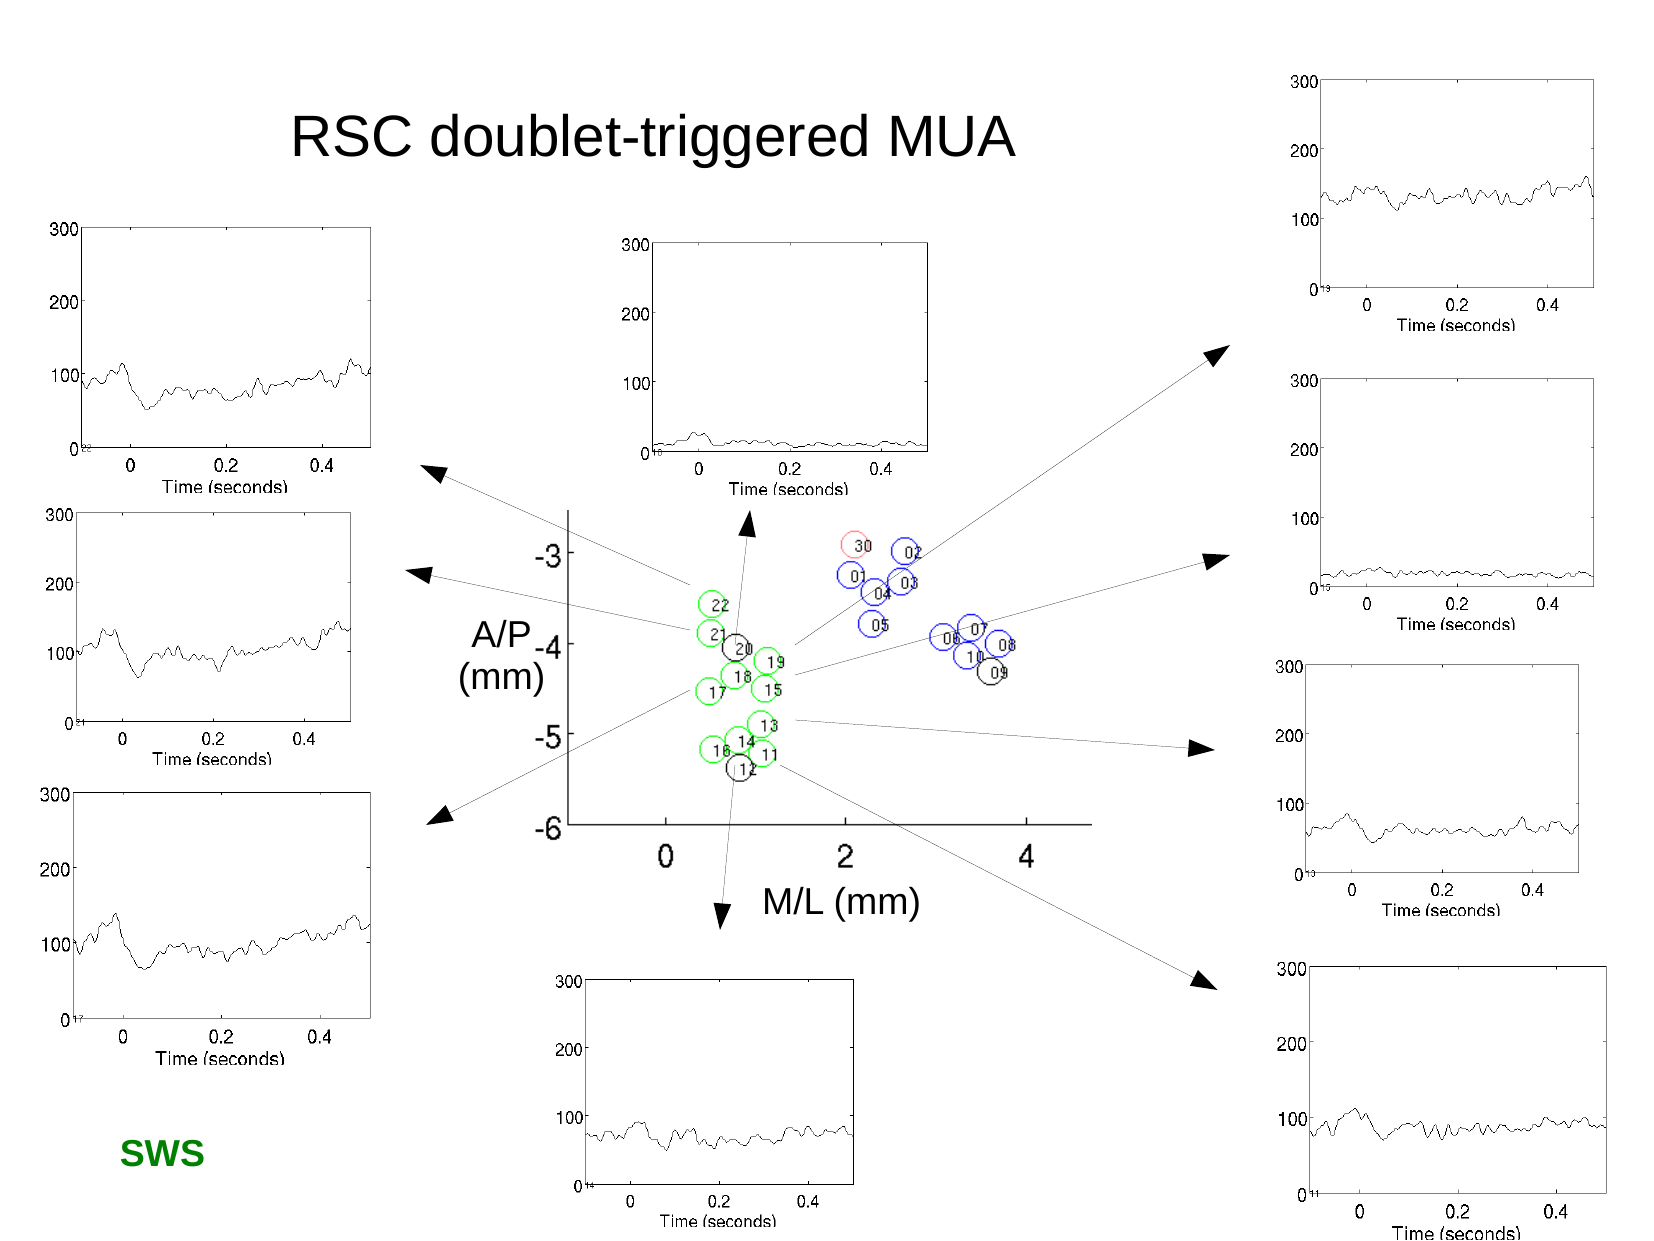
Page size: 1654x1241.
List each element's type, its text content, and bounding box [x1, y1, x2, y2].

picture [1275, 59, 1627, 331]
picture [540, 959, 886, 1227]
picture [1260, 644, 1612, 916]
picture [1275, 358, 1627, 631]
picture [1260, 944, 1642, 1240]
text_box A/P (mm) [443, 606, 561, 706]
picture [30, 205, 406, 766]
title RSC doublet-triggered MUA [0, 32, 1399, 241]
picture [521, 510, 1092, 886]
text_box SWS [105, 1125, 221, 1182]
picture [23, 770, 406, 1066]
picture [606, 222, 961, 496]
text_box M/L (mm) [747, 873, 940, 931]
